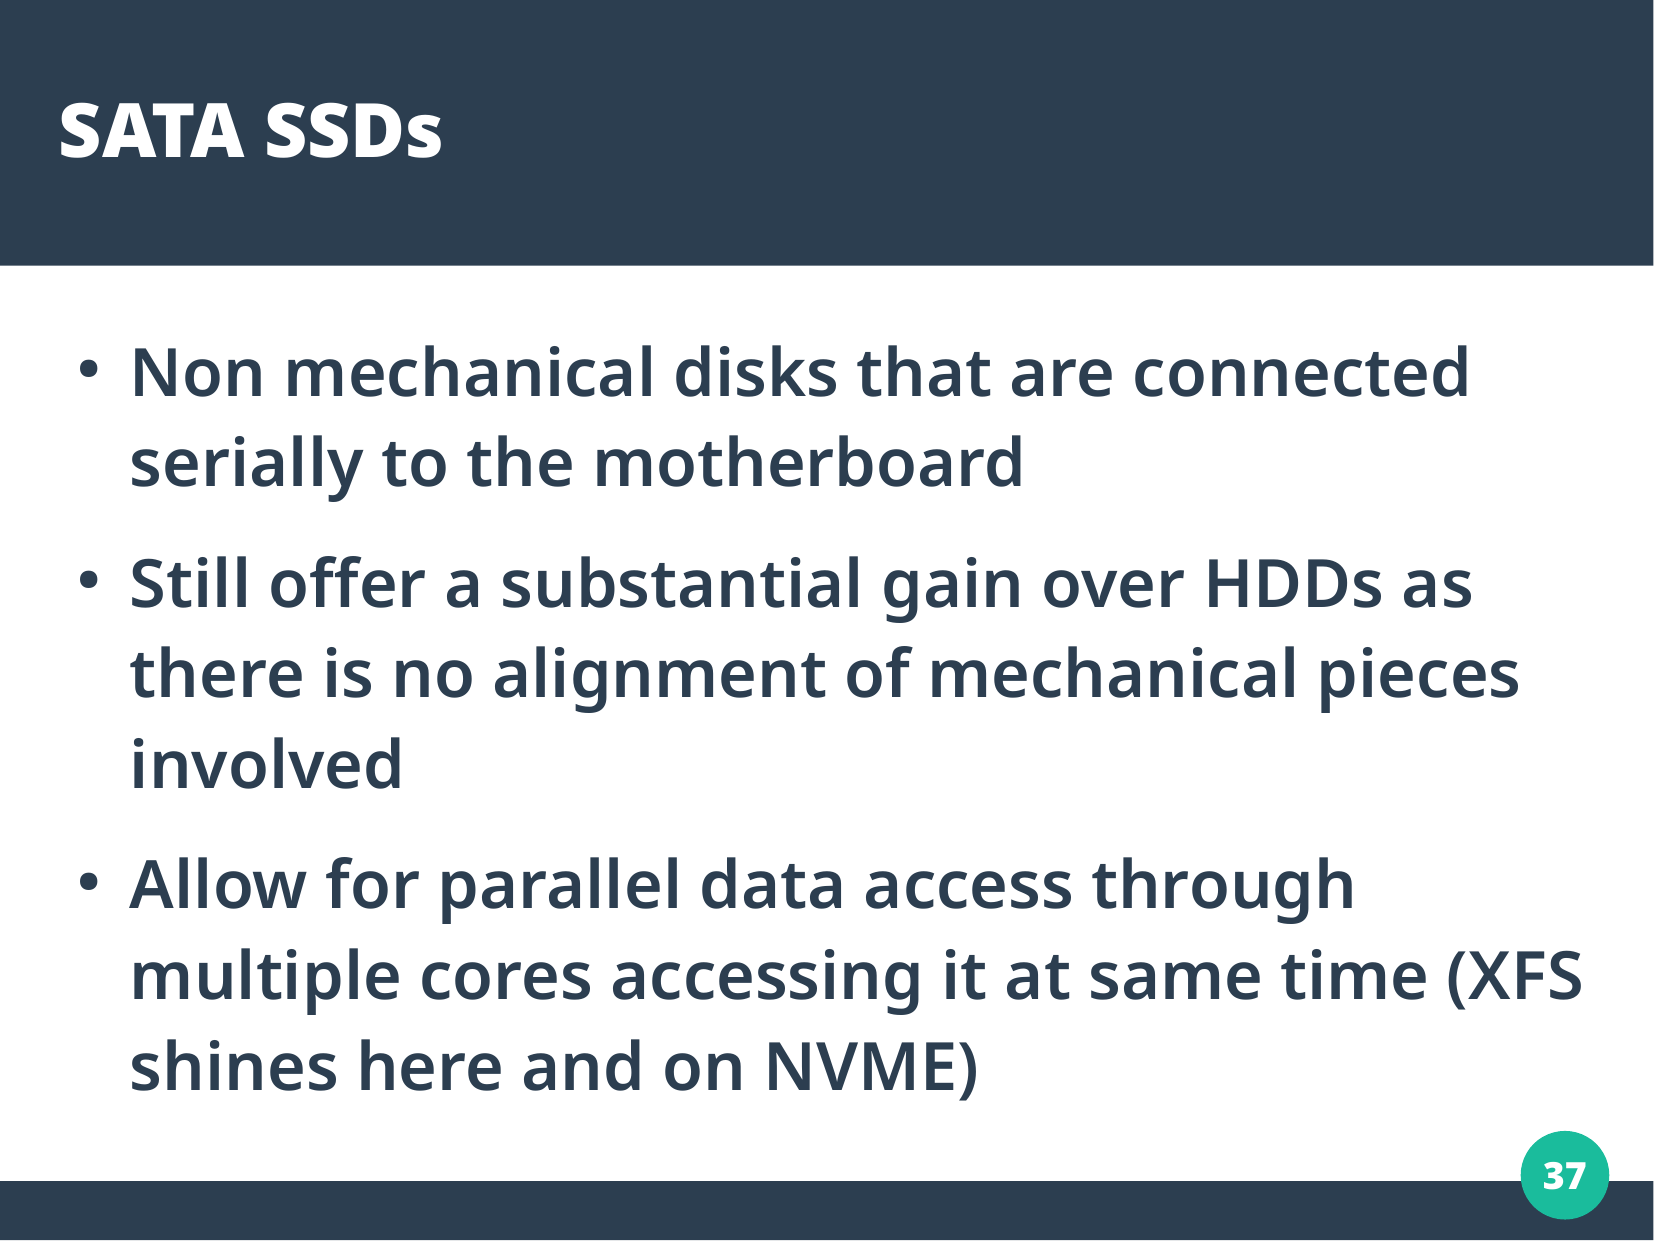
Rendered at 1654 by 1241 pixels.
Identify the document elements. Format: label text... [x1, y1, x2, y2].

list Non mechanical disks that are connected serially to the motherboard Still offer a substantial gain over HDDs as there is no alignment of mechanical pieces involved Allow for parallel data access through multiple cores accessing it at same time (XFS shines here and on NVME) [59, 324, 1595, 1152]
title SATA SSDs [59, 49, 1595, 207]
